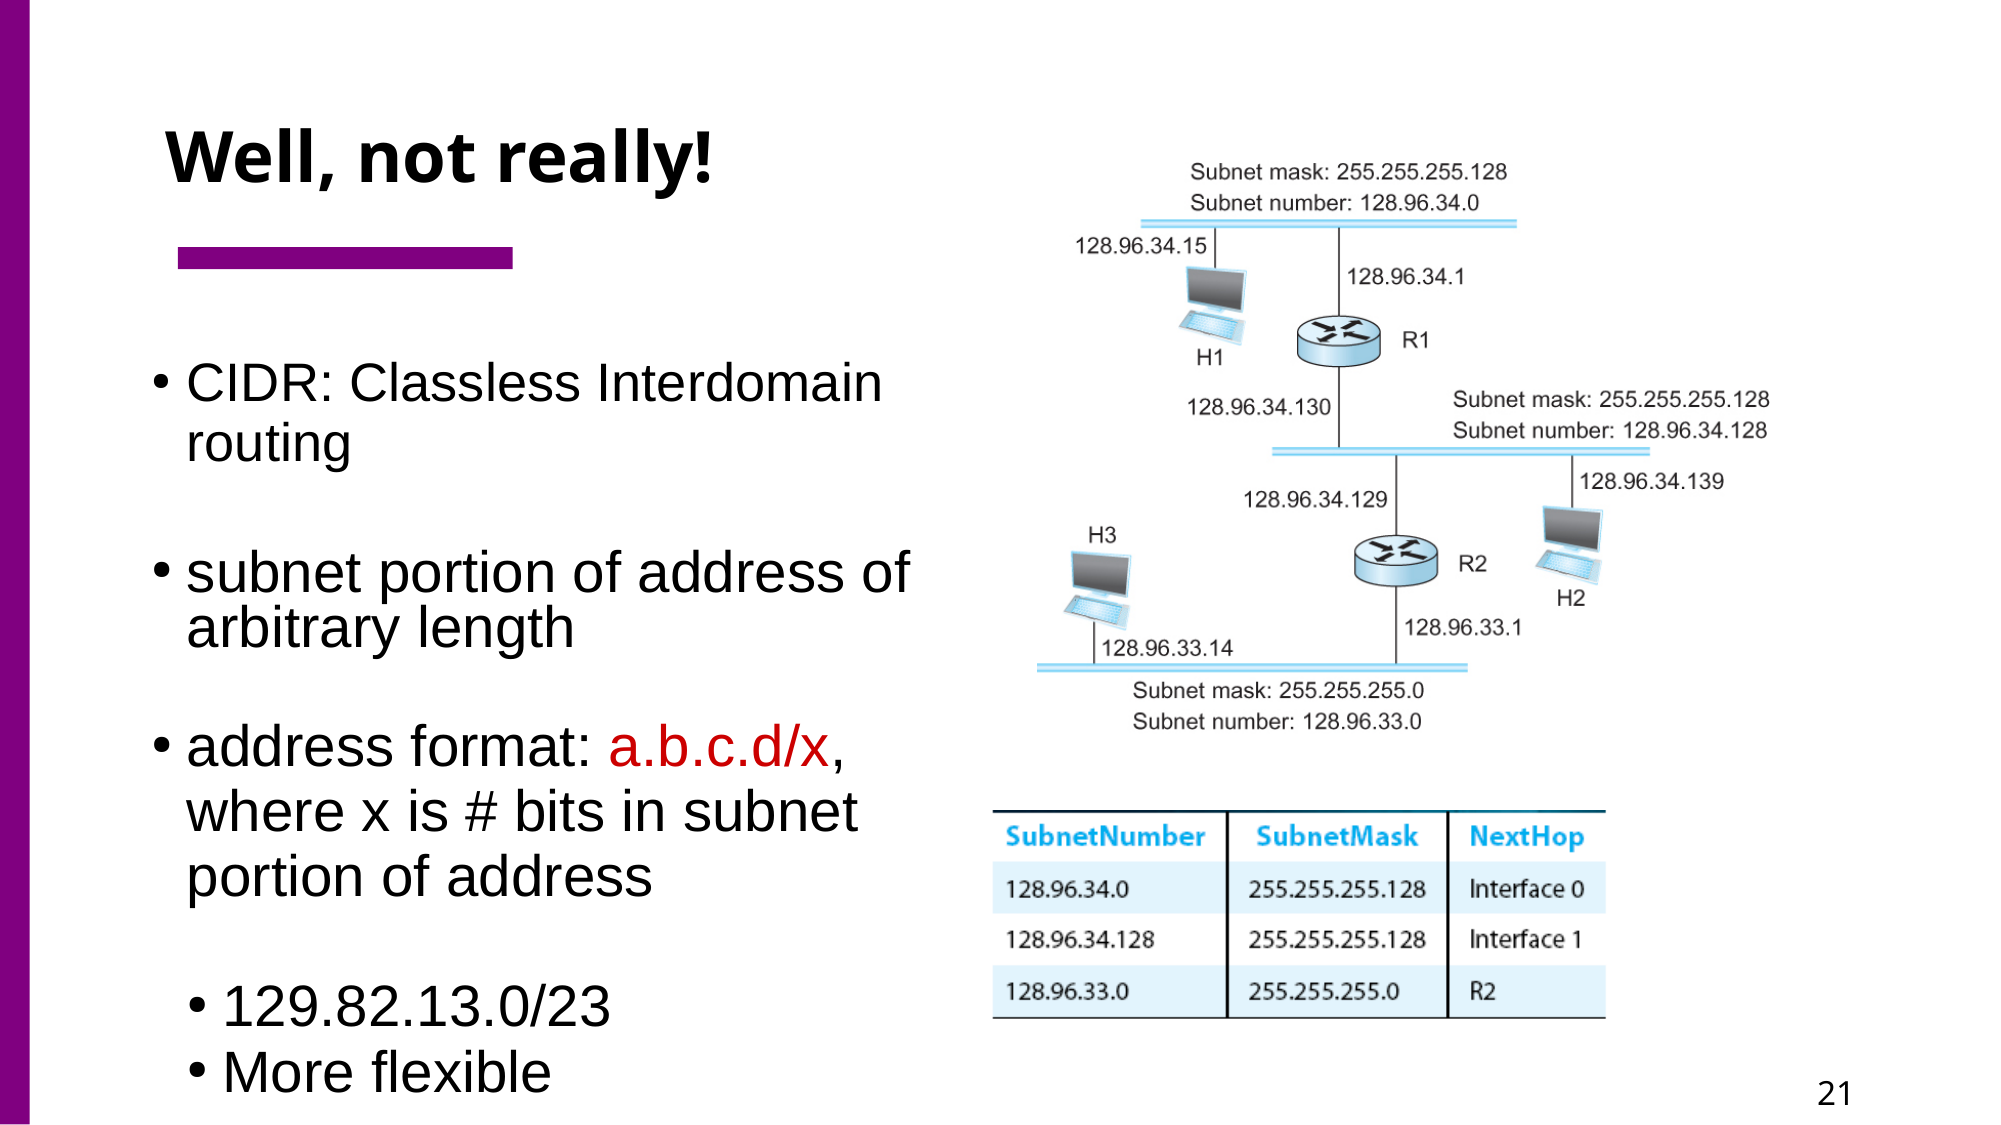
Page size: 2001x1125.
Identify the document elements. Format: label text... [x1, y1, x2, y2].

picture [990, 810, 1617, 1030]
picture [1037, 160, 1770, 734]
text_box Well, not really! [151, 0, 1849, 212]
text_box CIDR: Classless Interdomain routing subnet portion of address of arbitrary length address format: a.b.c.d/x, where x is # bits in subnet portion of address 129.82.13.0/23 More flexible [136, 345, 931, 1112]
